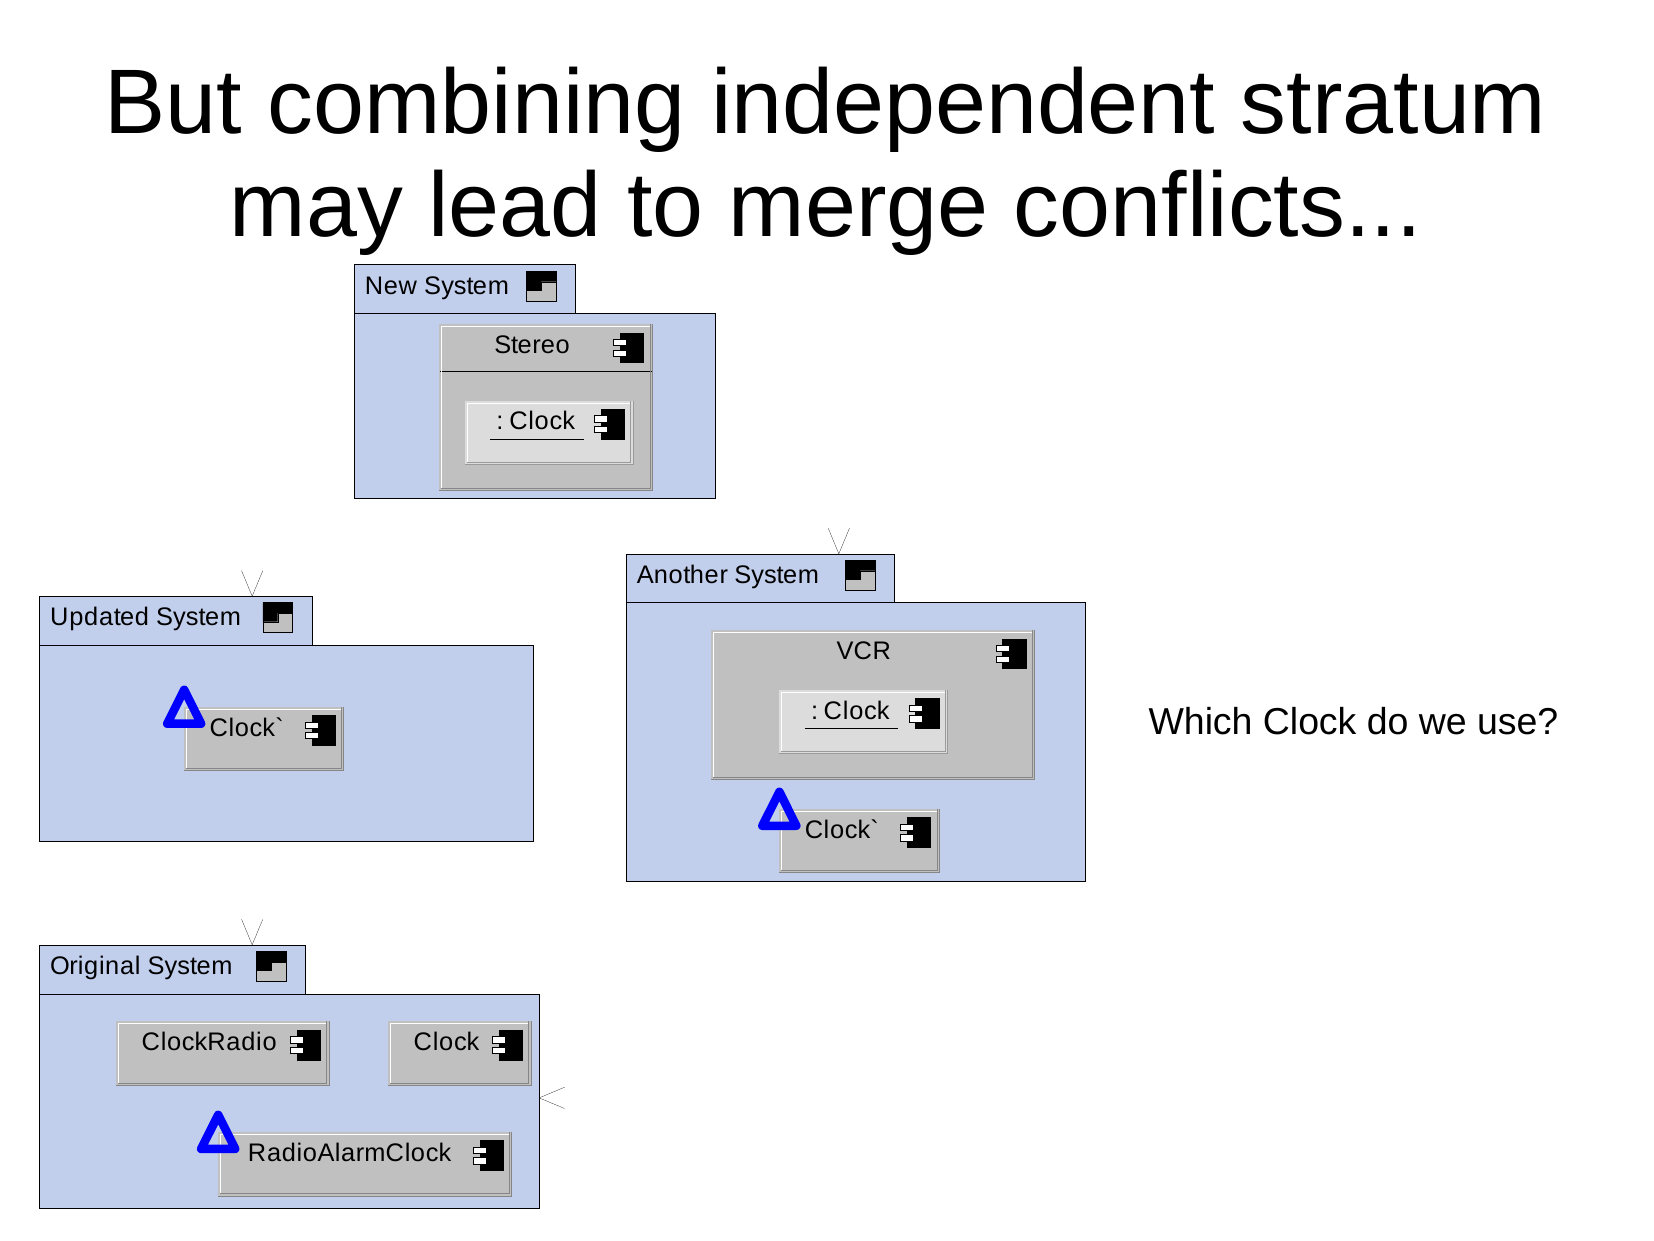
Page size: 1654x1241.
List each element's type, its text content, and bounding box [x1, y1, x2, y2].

title But combining independent stratum may lead to merge conflicts... [82, 50, 1571, 256]
picture [37, 262, 1088, 1211]
text_box Which Clock do we use? [1133, 693, 1576, 751]
